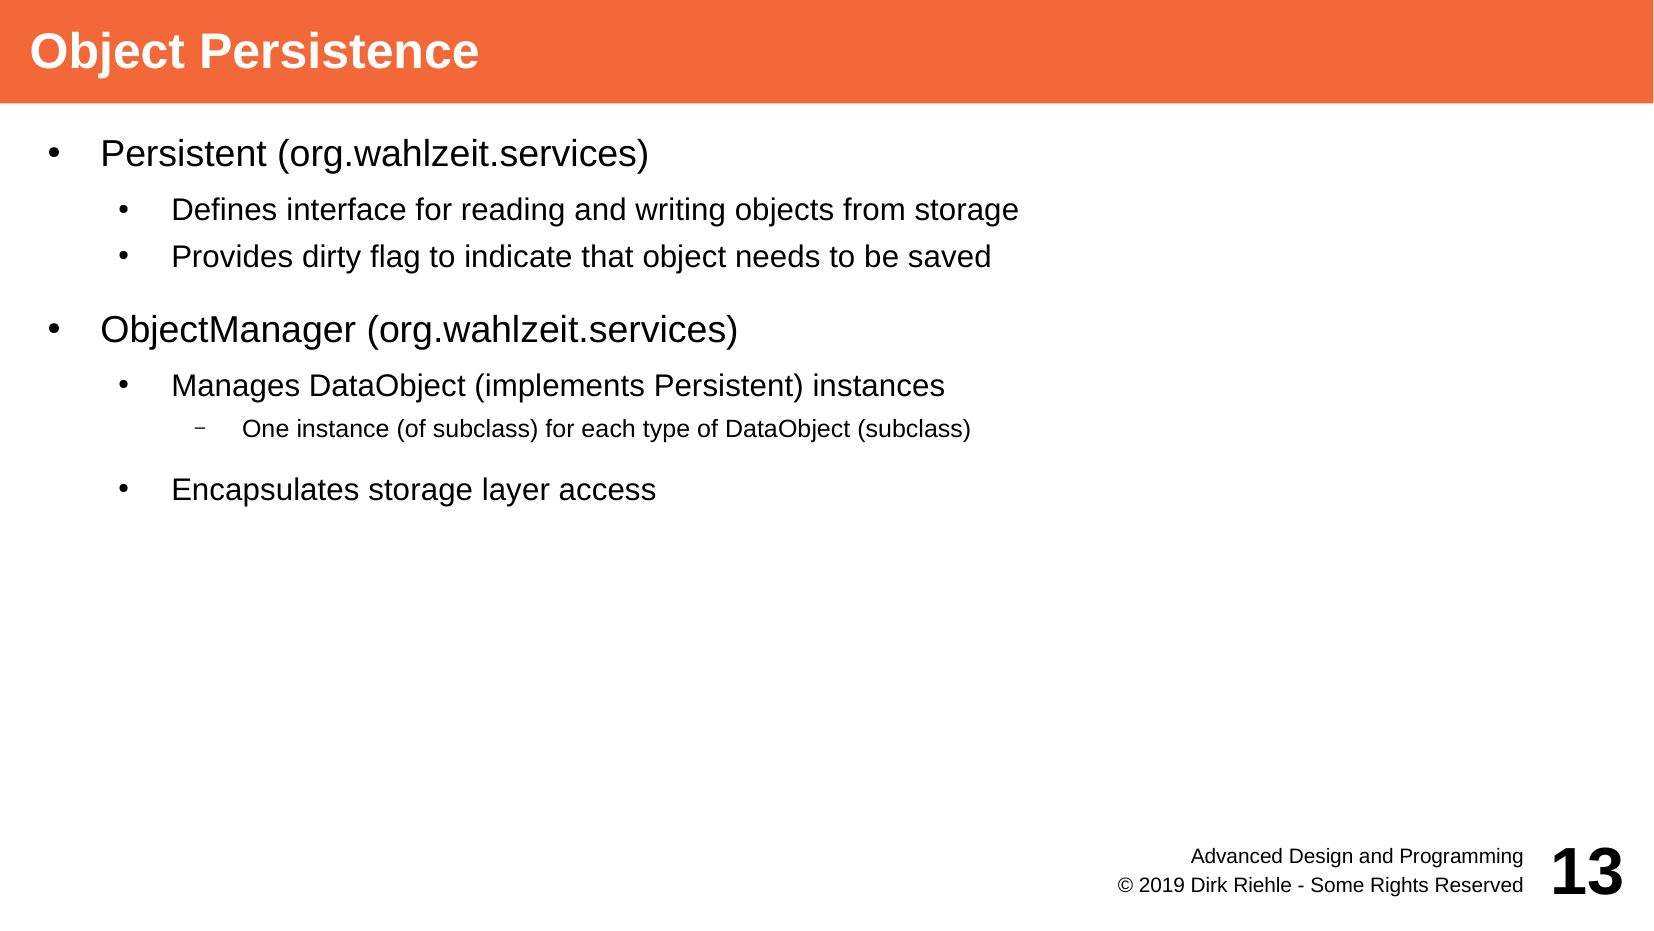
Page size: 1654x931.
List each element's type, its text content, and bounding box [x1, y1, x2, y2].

list Persistent (org.wahlzeit.services) Defines interface for reading and writing objects from storage Provides dirty flag to indicate that object needs to be saved ObjectManager (org.wahlzeit.services) Manages DataObject (implements Persistent) instances One instance (of subclass) for each type of DataObject (subclass) Encapsulates storage layer access [29, 132, 1625, 813]
title Object Persistence [0, 0, 1654, 104]
